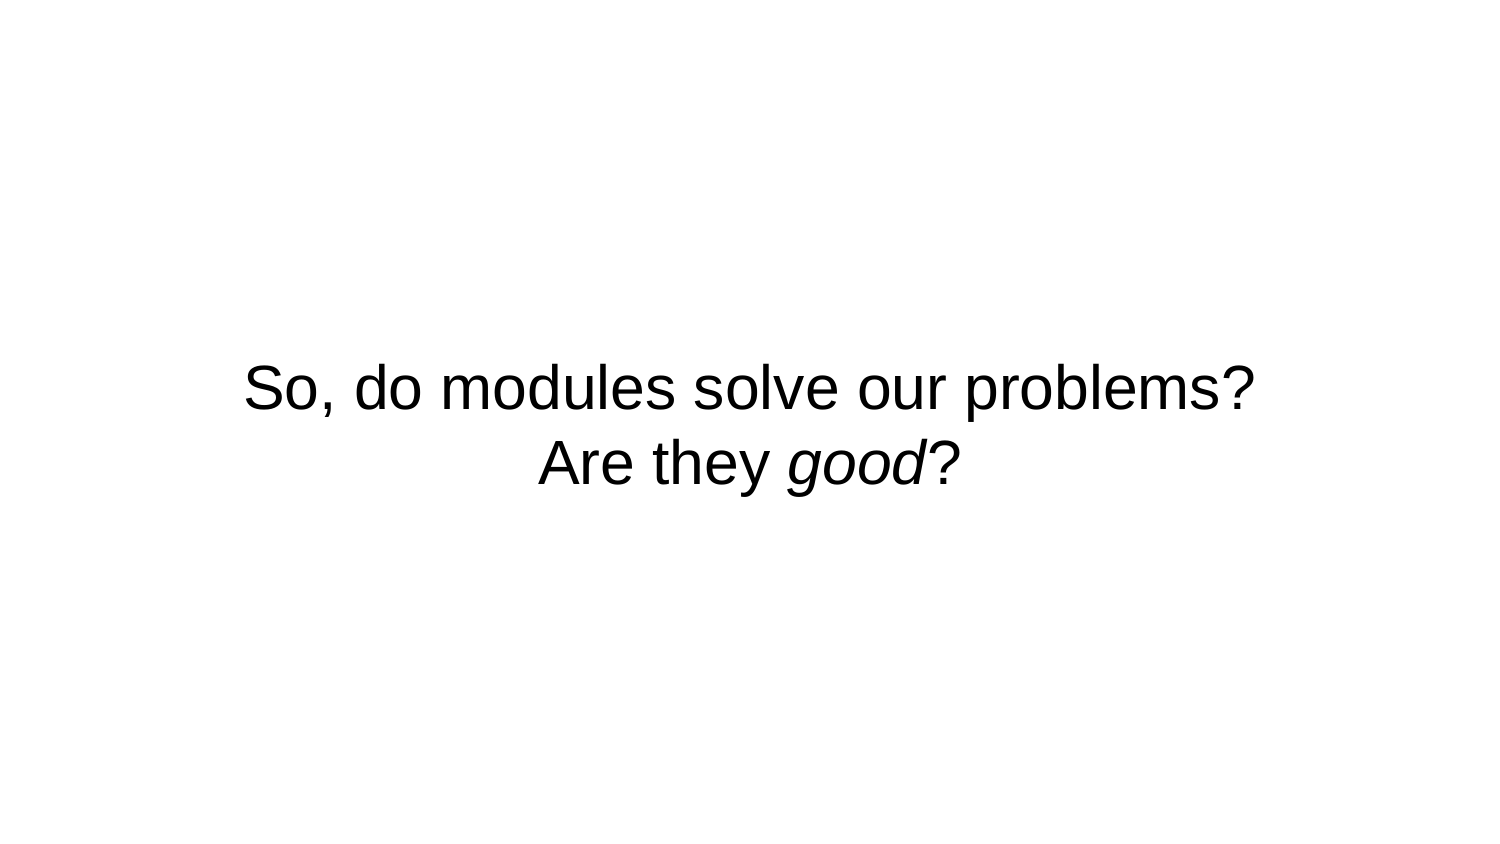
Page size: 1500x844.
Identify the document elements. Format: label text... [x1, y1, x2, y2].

text_box So, do modules solve our problems? Are they good? [111, 263, 1389, 581]
